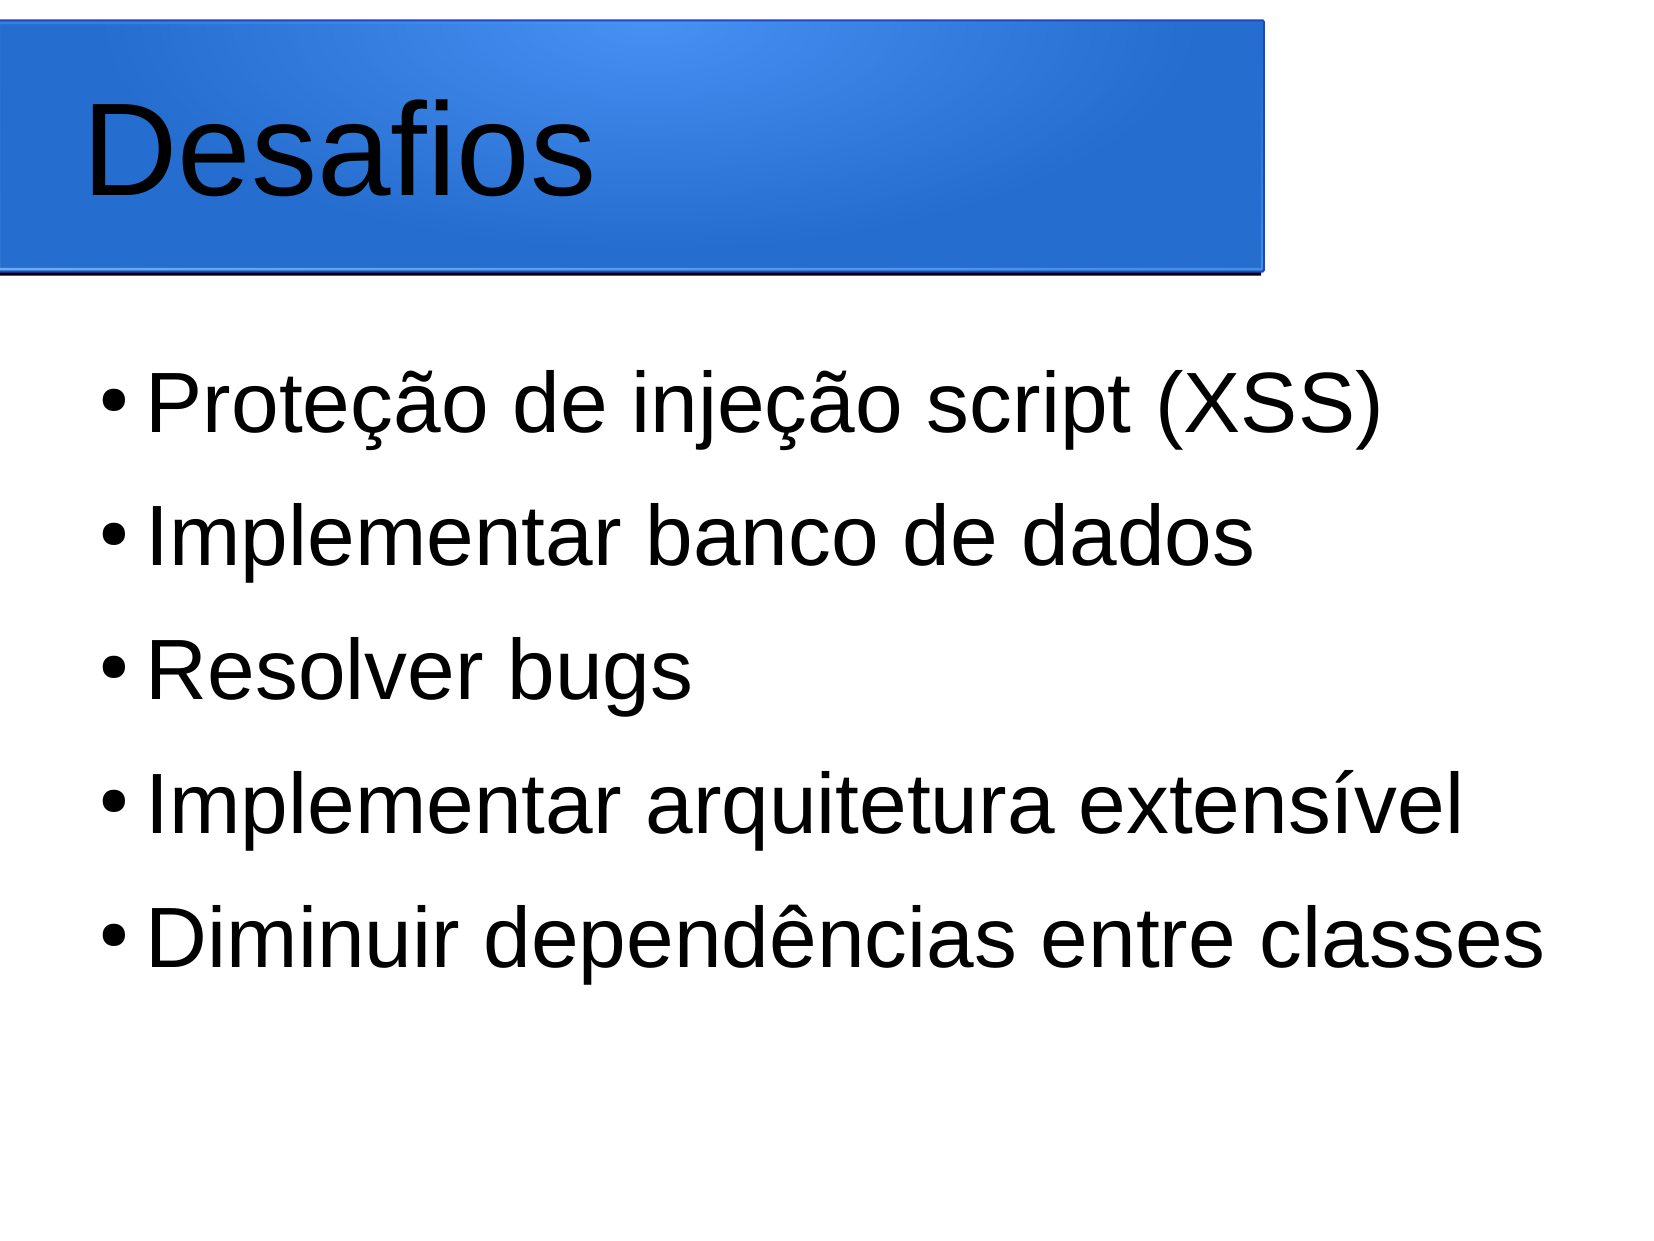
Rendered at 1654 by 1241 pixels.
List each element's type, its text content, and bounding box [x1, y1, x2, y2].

list Proteção de injeção script (XSS) Implementar banco de dados Resolver bugs Implementar arquitetura extensível Diminuir dependências entre classes [82, 354, 1571, 1074]
title Desafios [82, 47, 1235, 252]
